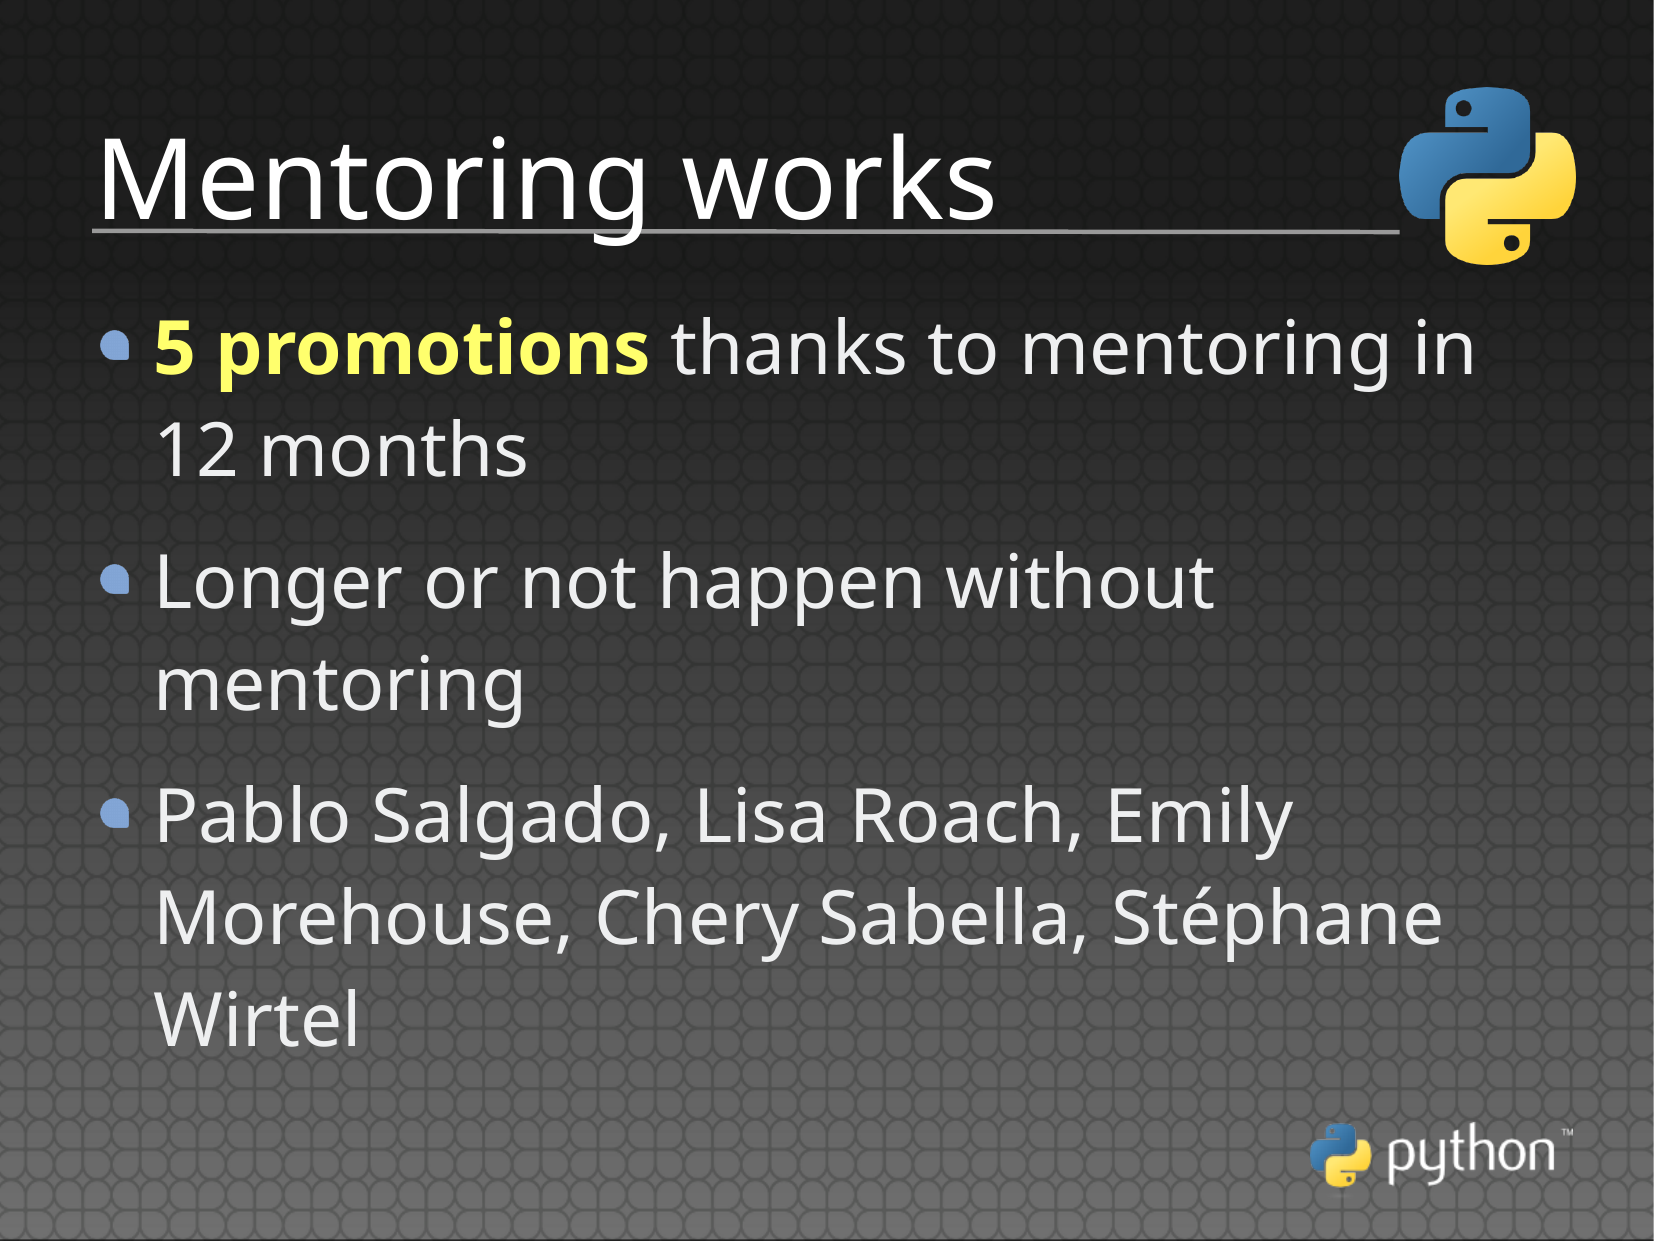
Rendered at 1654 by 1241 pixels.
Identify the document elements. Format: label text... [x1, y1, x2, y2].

list 5 promotions thanks to mentoring in 12 months Longer or not happen without mentoring Pablo Salgado, Lisa Roach, Emily Morehouse, Chery Sabella, Stéphane Wirtel [82, 293, 1571, 1050]
picture [0, 0, 1654, 1241]
title Mentoring works [94, 100, 1426, 251]
